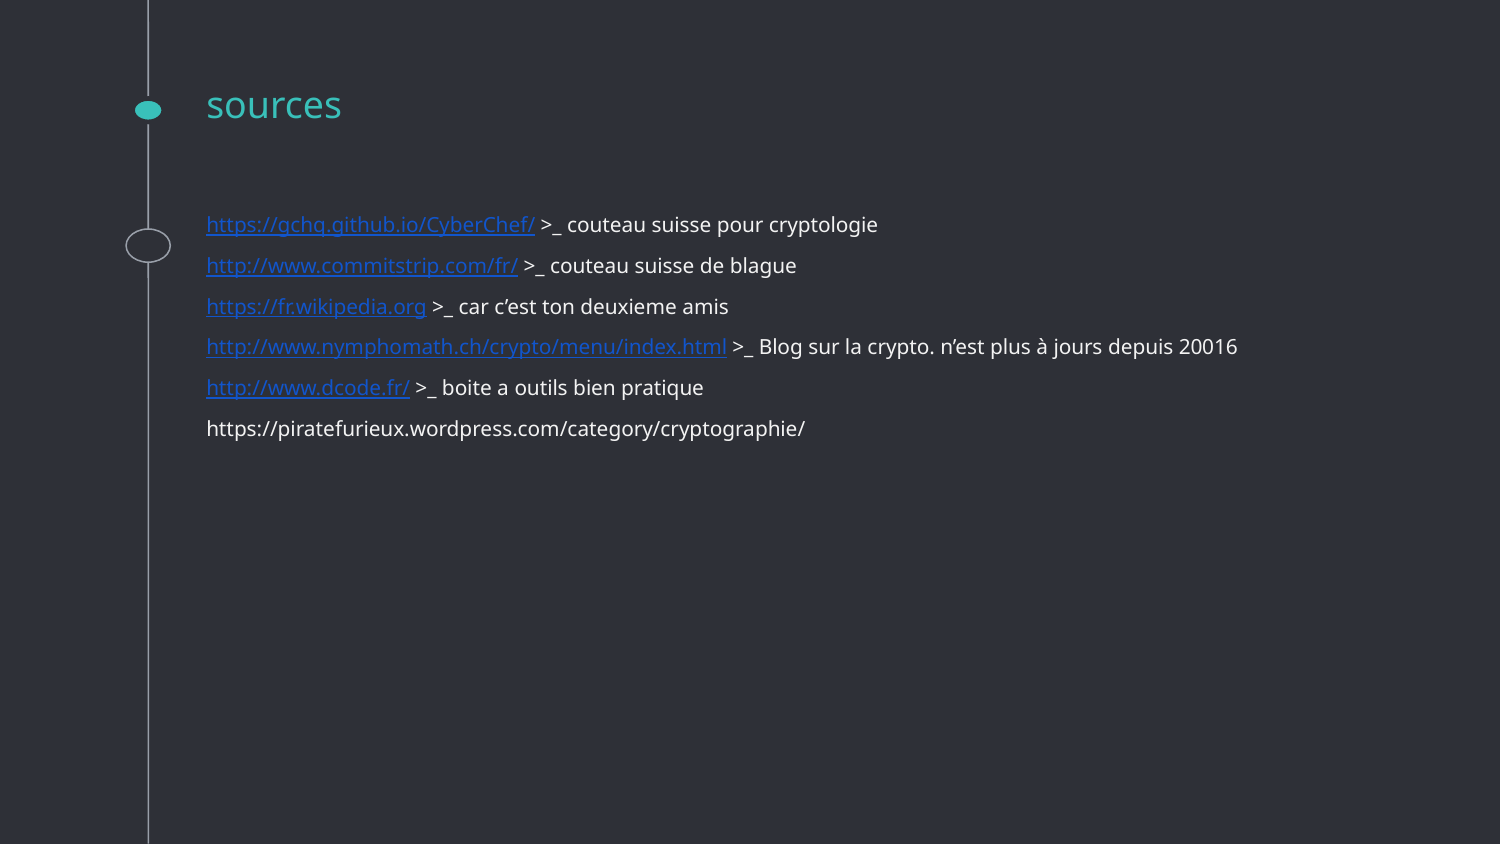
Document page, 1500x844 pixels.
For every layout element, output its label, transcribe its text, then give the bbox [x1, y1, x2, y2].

list https://gchq.github.io/CyberChef/ >_ couteau suisse pour cryptologie http://www.commitstrip.com/fr/ >_ couteau suisse de blague https://fr.wikipedia.org >_ car c’est ton deuxieme amis http://www.nymphomath.ch/crypto/menu/index.html >_ Blog sur la crypto. n’est plus à jours depuis 20016 http://www.dcode.fr/ >_ boite a outils bien pratique https://piratefurieux.wordpress.com/category/cryptographie/ [191, 196, 1317, 808]
title sources [191, 84, 1317, 141]
